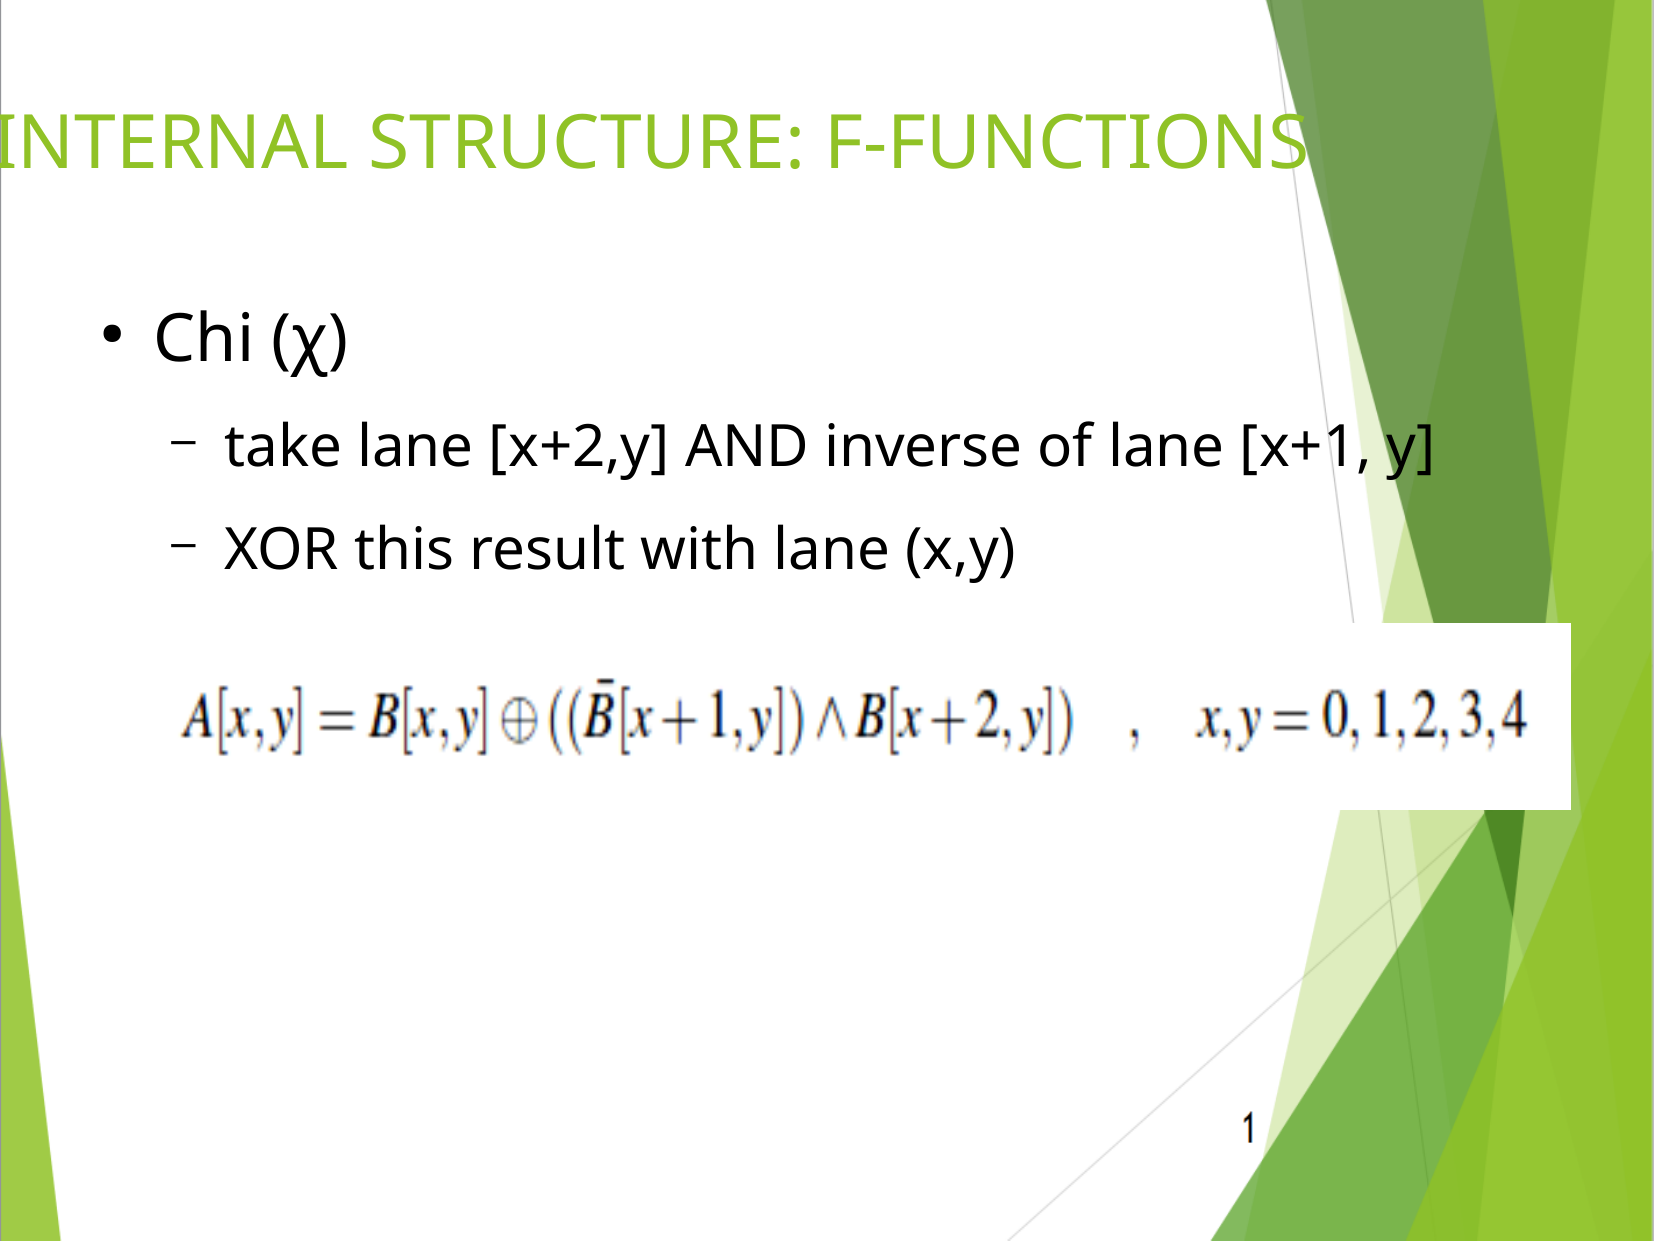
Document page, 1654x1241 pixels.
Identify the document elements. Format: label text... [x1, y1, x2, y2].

title INTERNAL STRUCTURE: F-FUNCTIONS [0, 36, 1386, 244]
list Chi (χ) take lane [x+2,y] AND inverse of lane [x+1, y] XOR this result with lane (x,y) [82, 290, 1571, 1010]
picture [0, 0, 1654, 1241]
